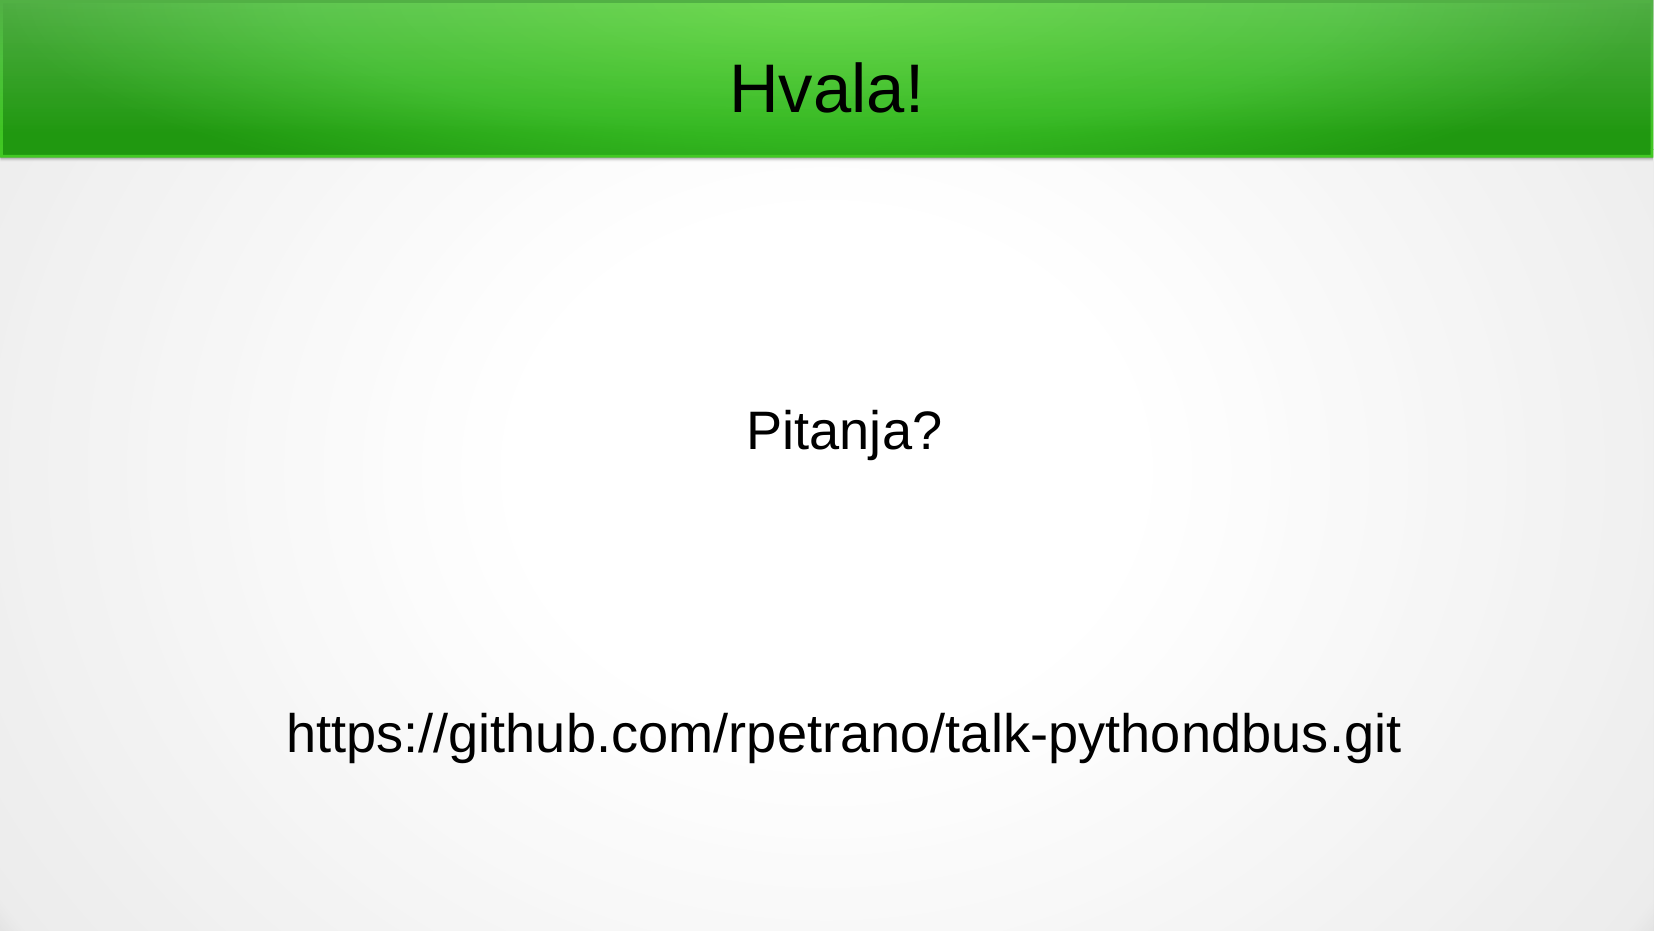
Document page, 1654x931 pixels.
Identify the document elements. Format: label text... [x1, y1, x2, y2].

title Hvala! [82, 35, 1571, 142]
subtitle Pitanja? https://github.com/rpetrano/talk-pythondbus.git [82, 224, 1571, 764]
